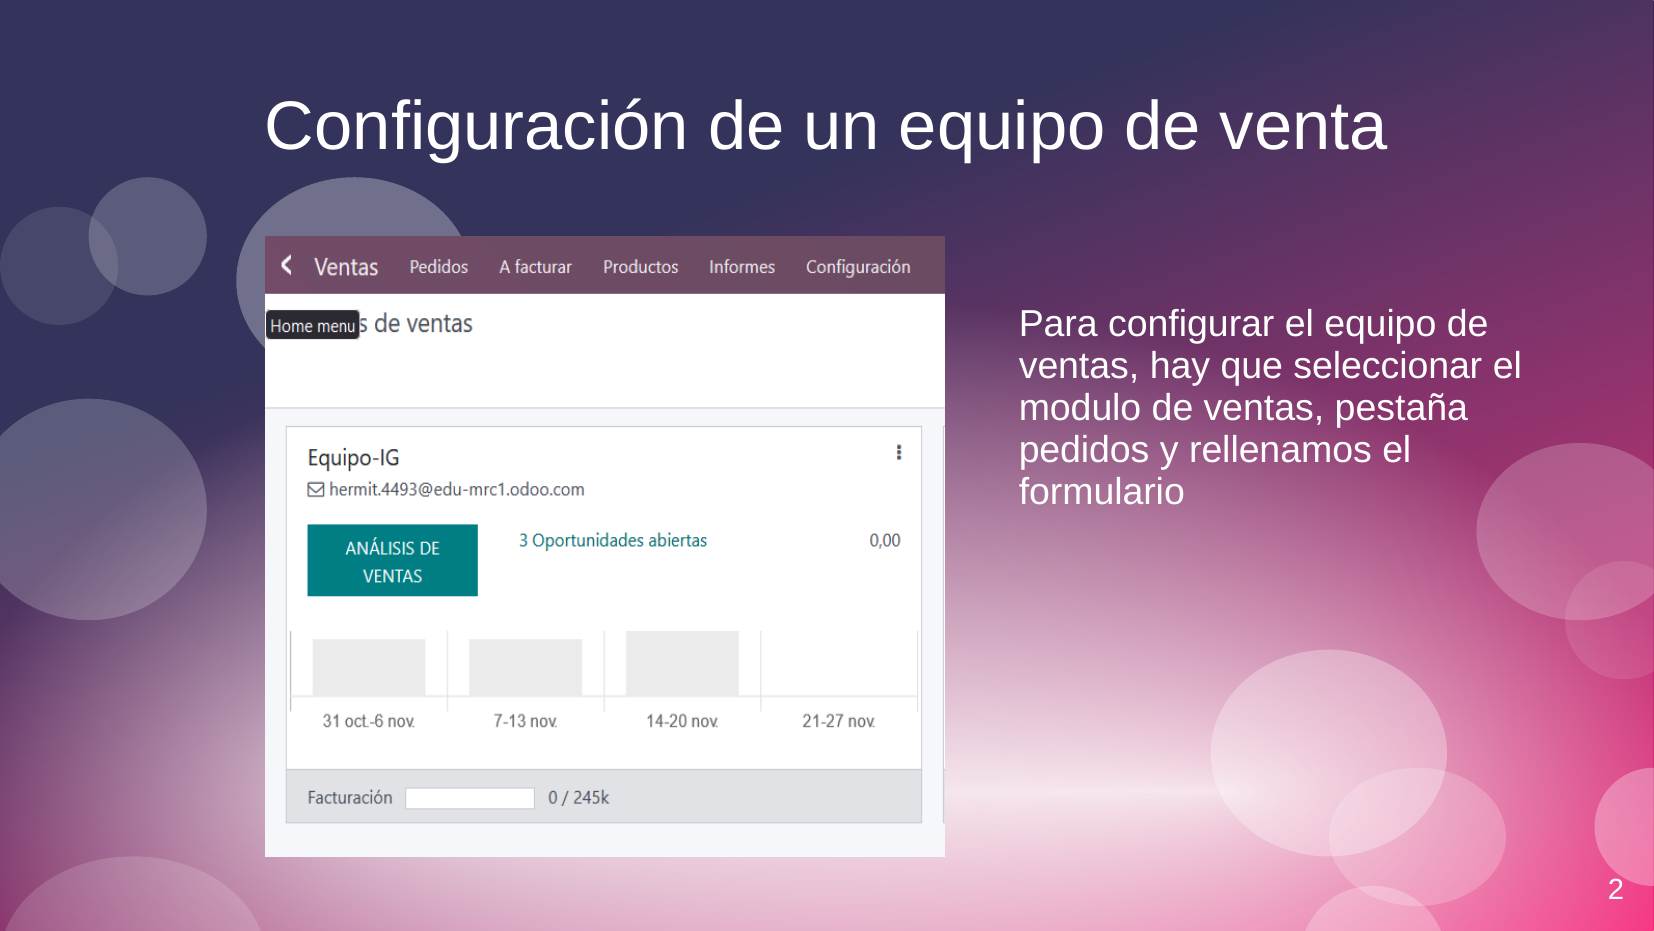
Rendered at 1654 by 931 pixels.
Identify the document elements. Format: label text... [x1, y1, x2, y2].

title Configuración de un equipo de venta [88, 44, 1565, 207]
picture [265, 236, 945, 857]
text_box Para configurar el equipo de ventas, hay que seleccionar el modulo de ventas, pestaña pedidos y rellenamos el formulario [1003, 295, 1595, 532]
